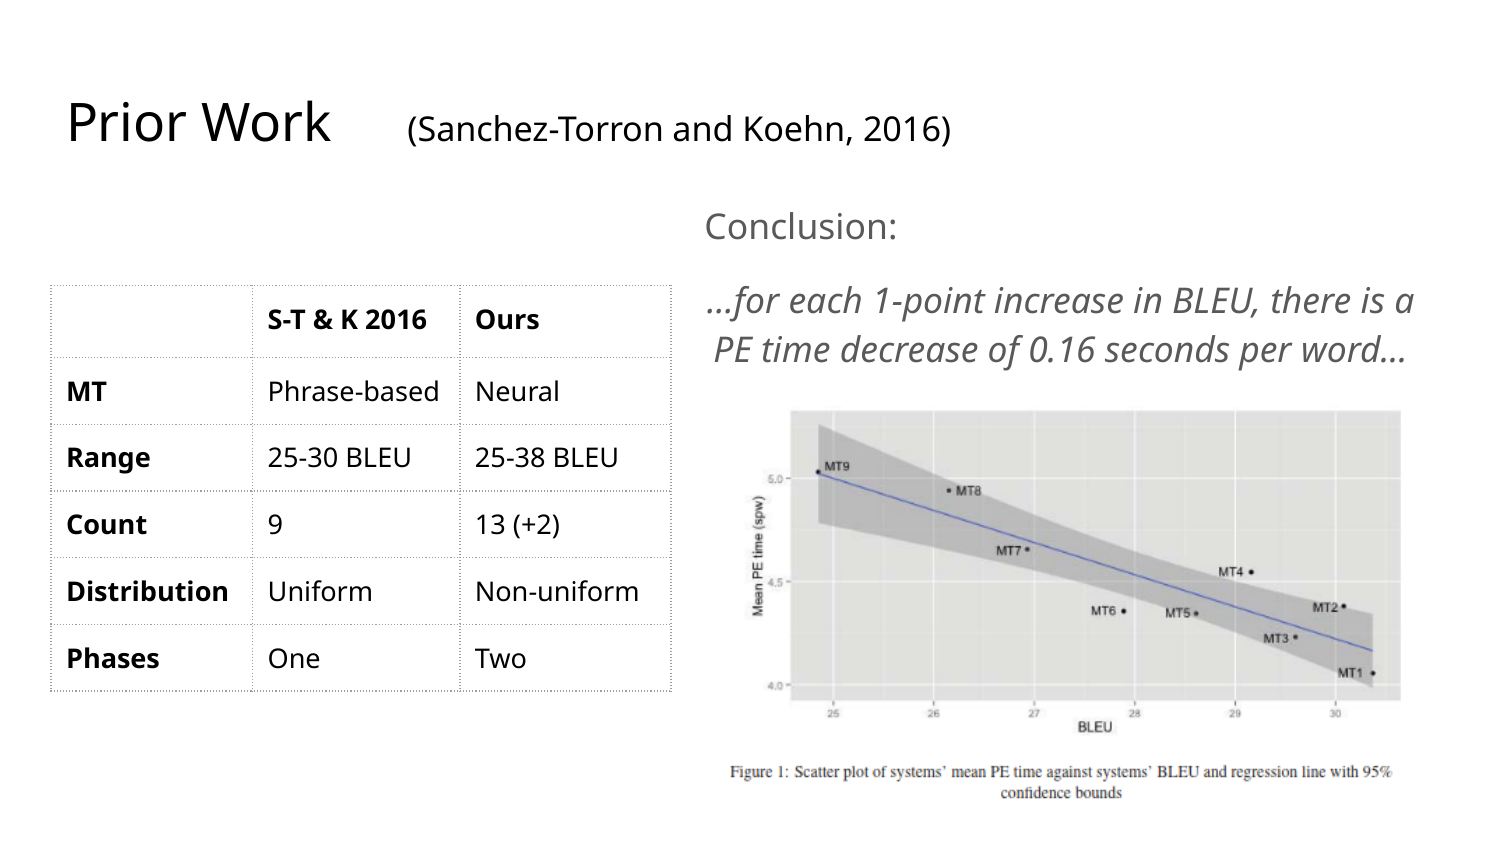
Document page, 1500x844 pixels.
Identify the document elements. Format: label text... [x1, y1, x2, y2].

table_cell One [253, 624, 460, 691]
table_cell MT [51, 358, 253, 424]
table_cell Two [460, 624, 671, 691]
table_cell Range [51, 424, 253, 491]
table_cell 25-38 BLEU [460, 424, 671, 491]
table_cell Distribution [51, 558, 253, 624]
table_header [51, 286, 253, 358]
list Conclusion: ...for each 1-point increase in BLEU, there is a PE time decrease of 0.16 seconds per word... [670, 189, 1451, 750]
table_cell Count [51, 491, 253, 558]
table_cell 9 [253, 491, 460, 558]
table_cell Phrase-based [253, 358, 460, 424]
table_cell 13 (+2) [460, 491, 671, 558]
table_header Ours [460, 286, 671, 358]
table_cell Uniform [253, 558, 460, 624]
table_cell Non-uniform [460, 558, 671, 624]
table_header S-T & K 2016 [253, 286, 460, 358]
table_cell 25-30 BLEU [253, 424, 460, 491]
title Prior Work (Sanchez-Torron and Koehn, 2016) [51, 72, 1449, 167]
table_cell Neural [460, 358, 671, 424]
picture [715, 395, 1422, 811]
table_cell Phases [51, 624, 253, 691]
